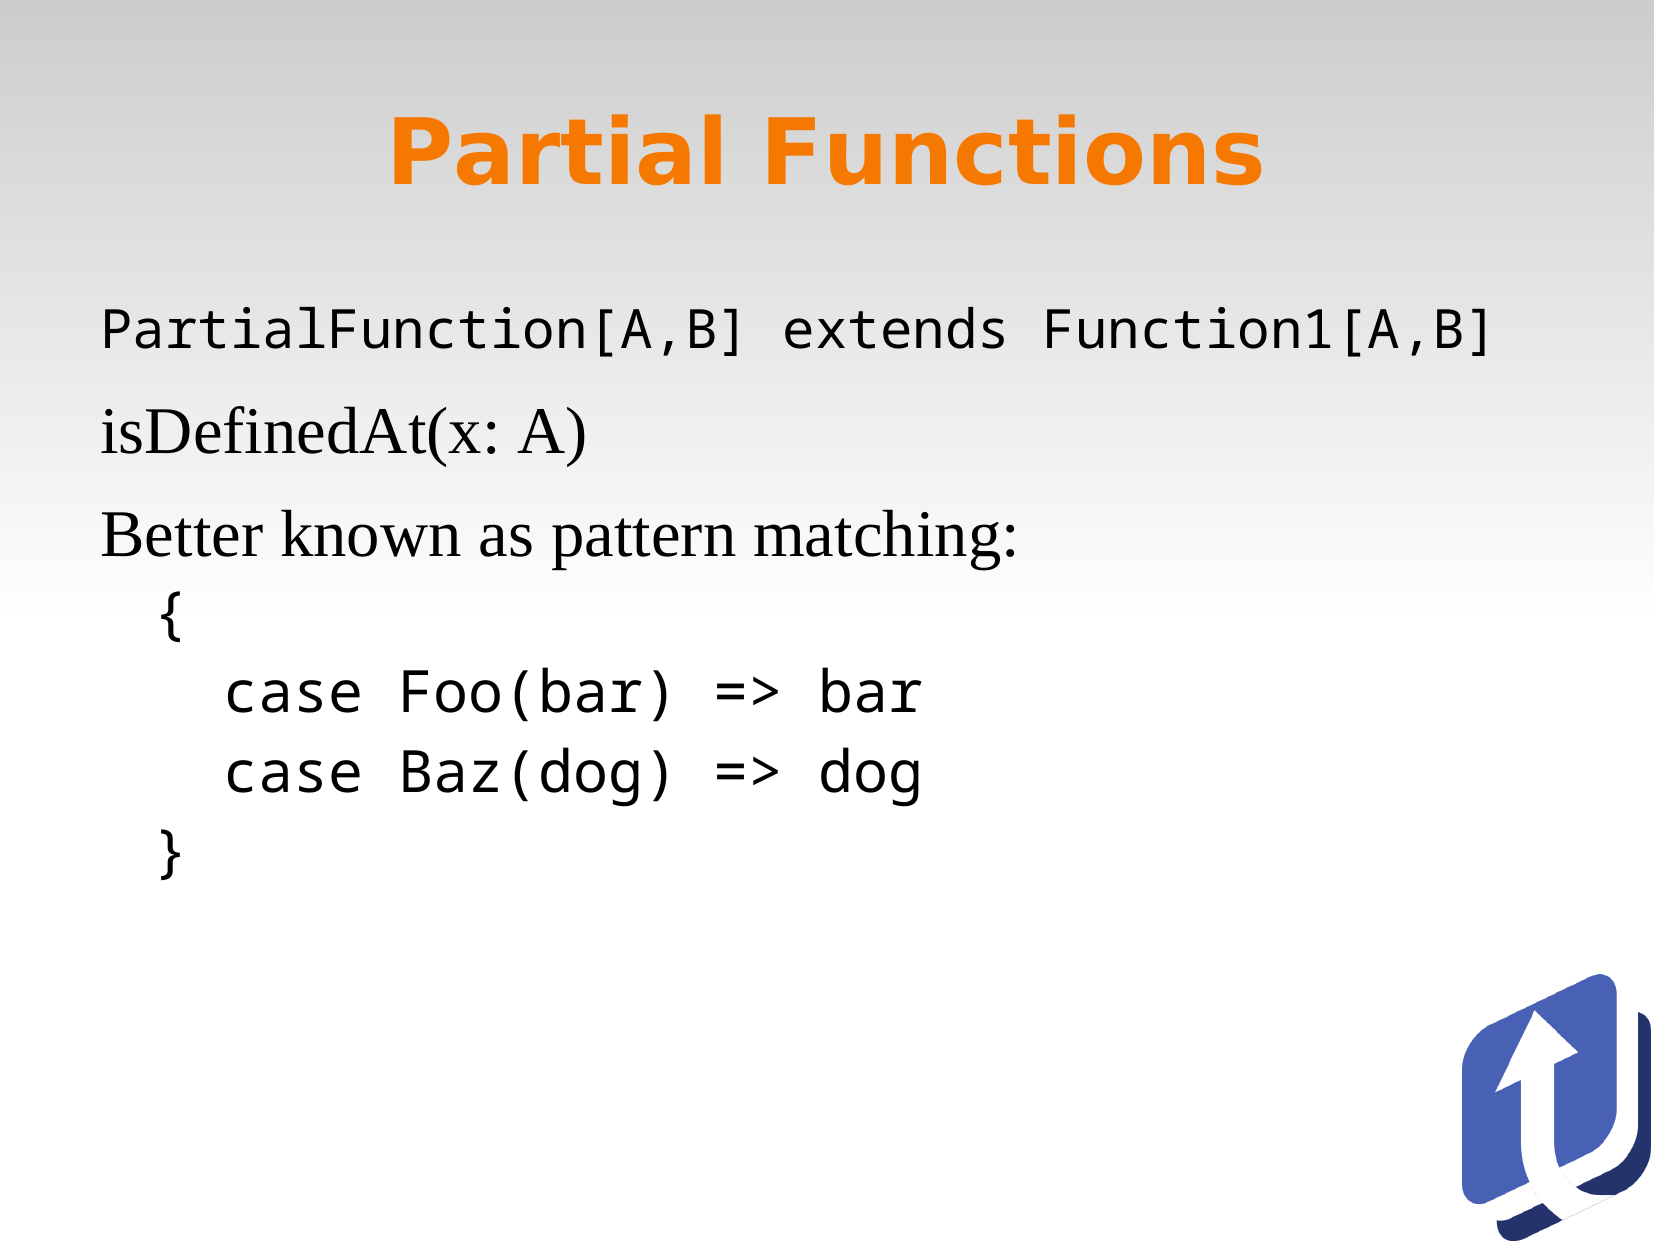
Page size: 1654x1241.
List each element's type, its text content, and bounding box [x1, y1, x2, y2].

title Partial Functions [82, 49, 1571, 257]
list PartialFunction[A,B] extends Function1[A,B] isDefinedAt(x: A) Better known as pattern matching: { case Foo(bar) => bar case Baz(dog) => dog } [82, 290, 1571, 1094]
picture [1462, 974, 1651, 1241]
